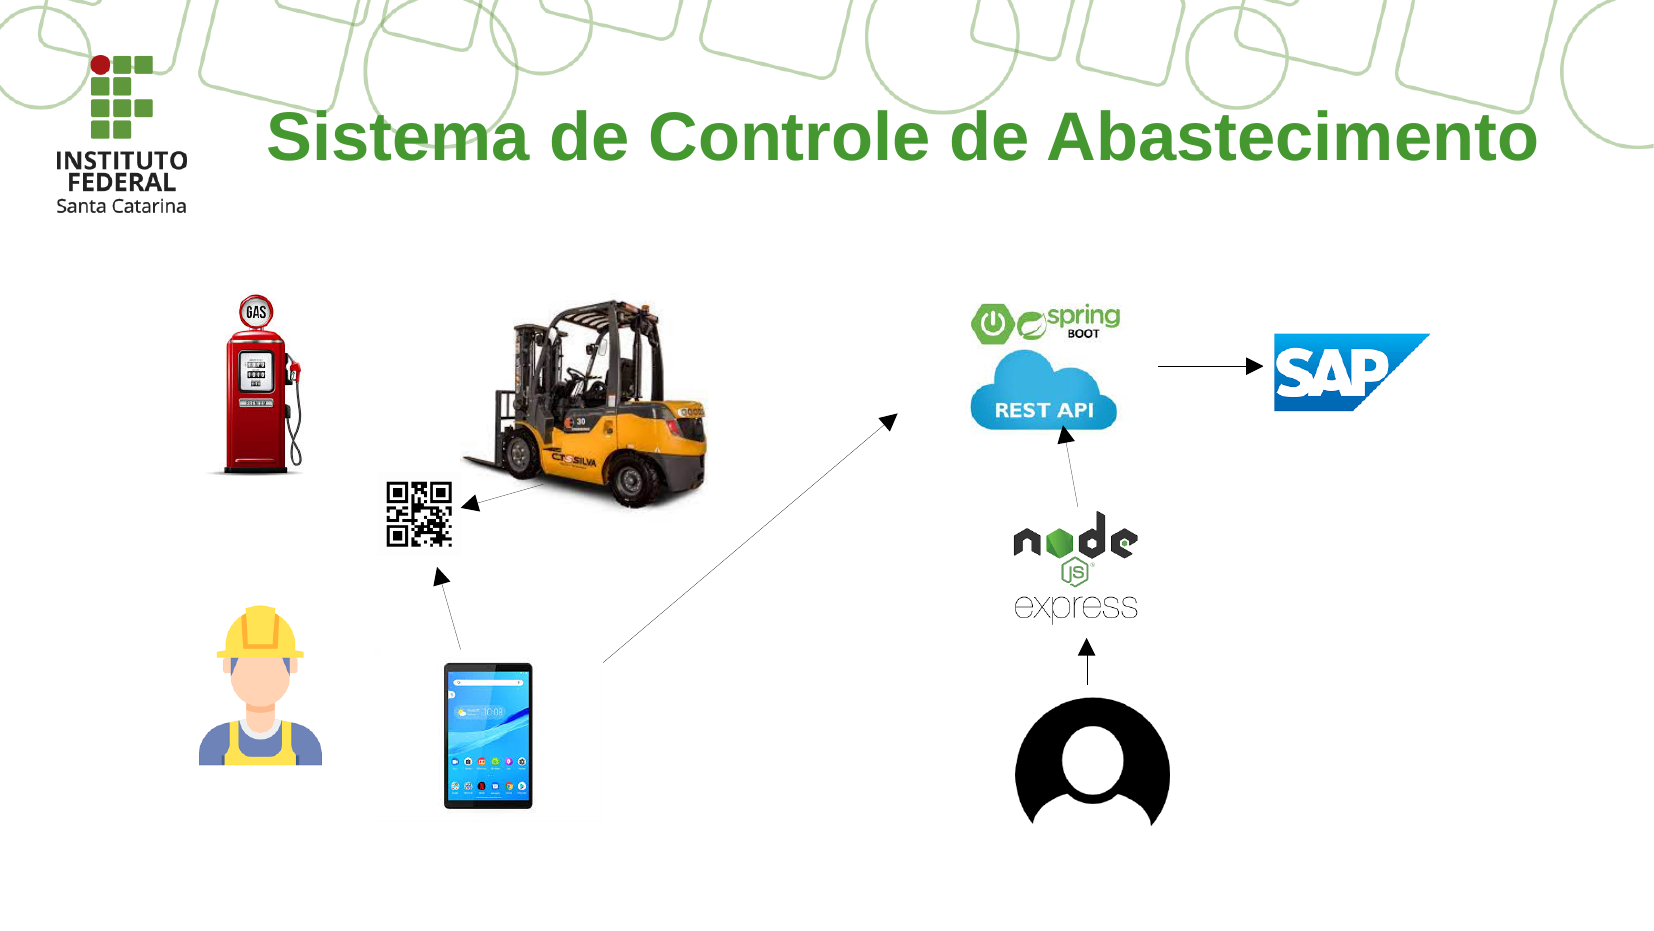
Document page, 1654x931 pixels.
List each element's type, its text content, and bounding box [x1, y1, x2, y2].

picture [0, 0, 1654, 931]
title Sistema de Controle de Abastecimento [248, 59, 1560, 215]
